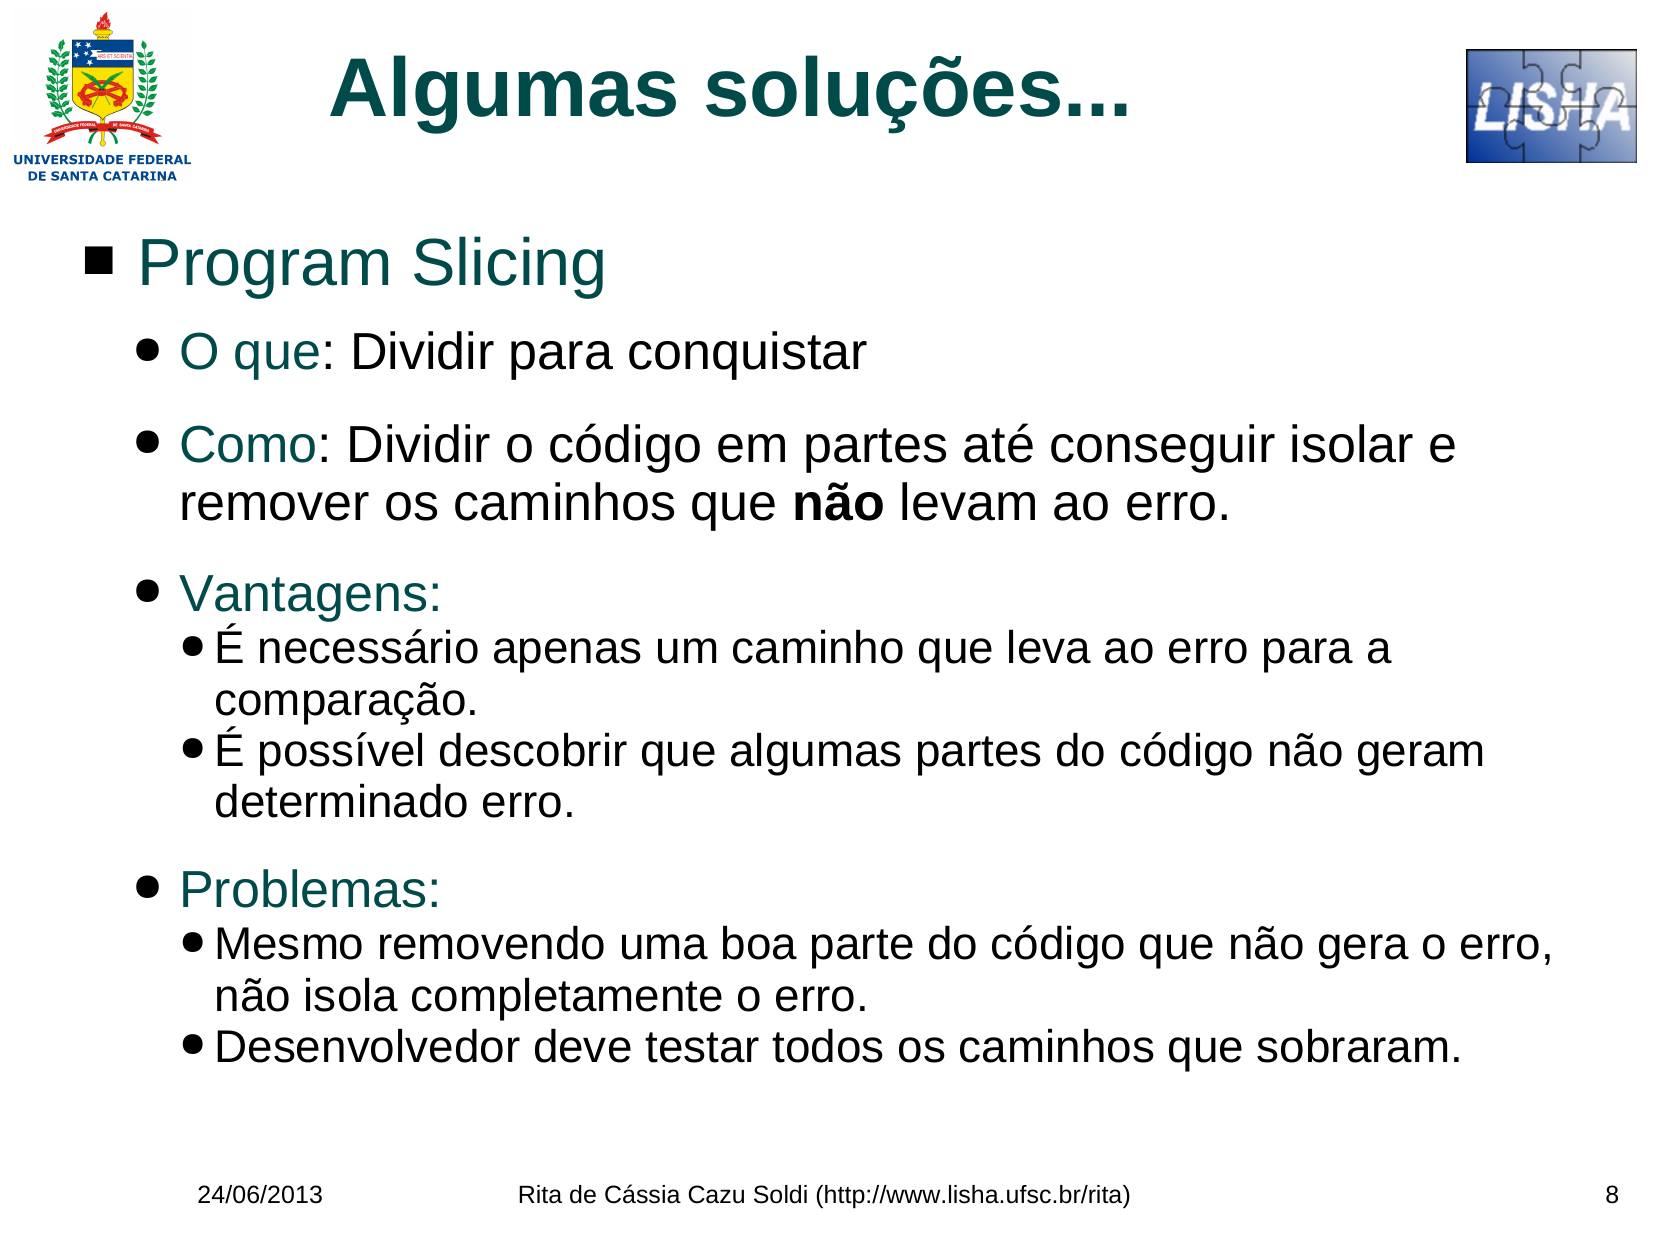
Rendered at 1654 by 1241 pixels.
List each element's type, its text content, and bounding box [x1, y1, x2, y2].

picture [13, 6, 191, 181]
title Algumas soluções... [37, 37, 1426, 151]
picture [1466, 49, 1637, 163]
list Program Slicing O que: Dividir para conquistar Como: Dividir o código em partes até conseguir isolar e remover os caminhos que não levam ao erro. Vantagens: É necessário apenas um caminho que leva ao erro para a comparação. É possível descobrir que algumas partes do código não geram determinado erro. Problemas: Mesmo removendo uma boa parte do código que não gera o erro, não isola completamente o erro. Desenvolvedor deve testar todos os caminhos que sobraram. [37, 225, 1613, 1171]
